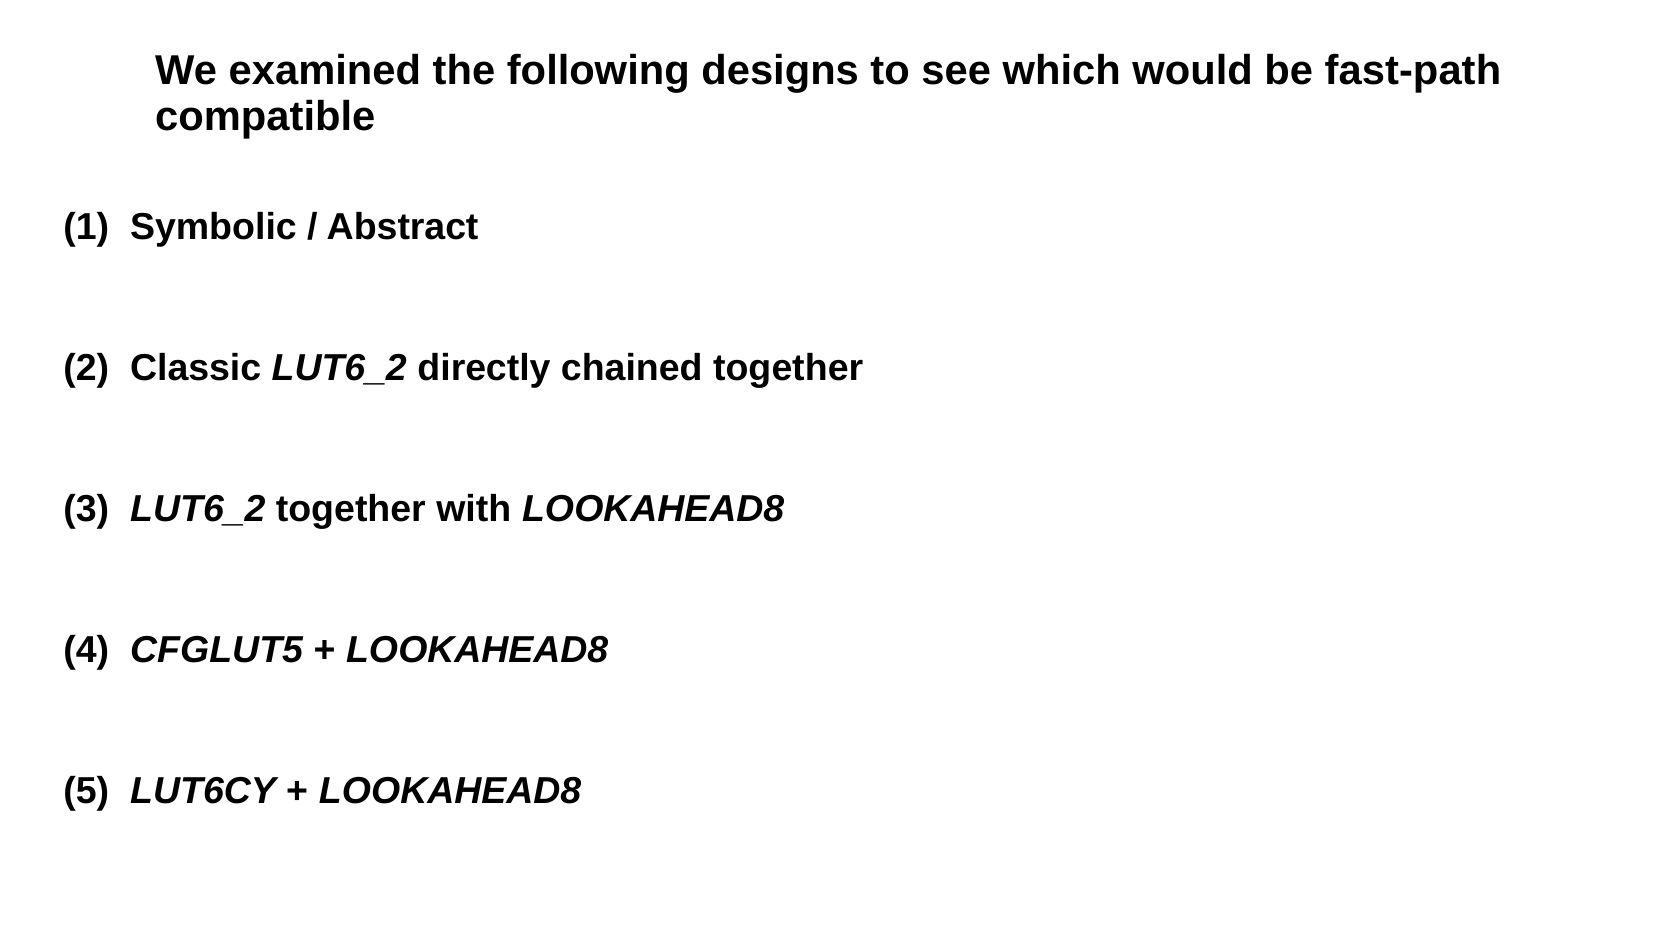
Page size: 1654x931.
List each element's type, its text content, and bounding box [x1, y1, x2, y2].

text_box We examined the following designs to see which would be fast-path compatible [140, 39, 1568, 147]
text_box Symbolic / Abstract Classic LUT6_2 directly chained together LUT6_2 together with LOOKAHEAD8 CFGLUT5 + LOOKAHEAD8 LUT6CY + LOOKAHEAD8 [48, 198, 904, 826]
